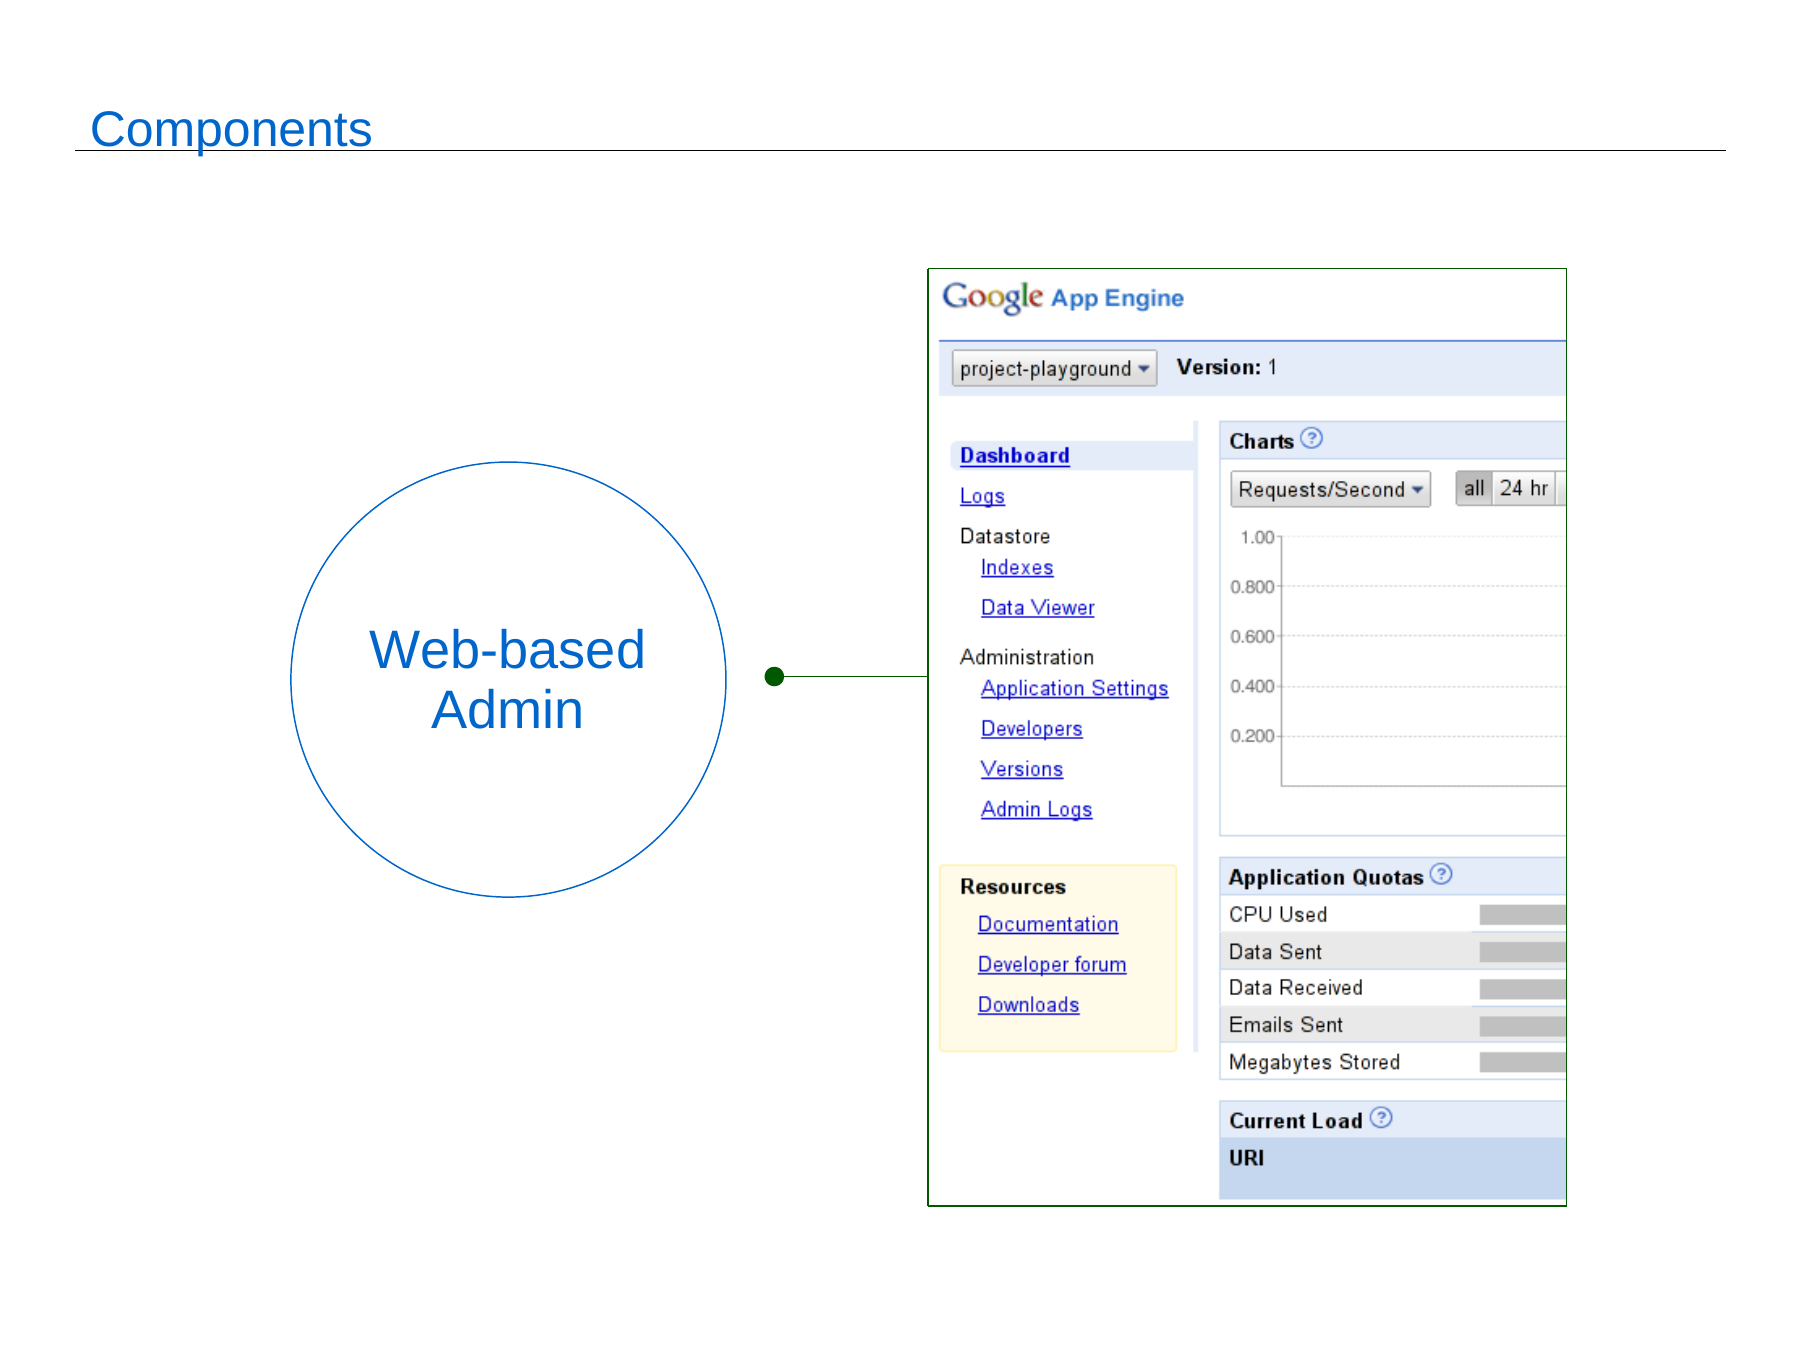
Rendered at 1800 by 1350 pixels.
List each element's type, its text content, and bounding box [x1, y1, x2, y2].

title Components [89, 71, 1489, 165]
picture [928, 269, 1566, 1206]
text_box Web-based Admin [290, 462, 726, 898]
